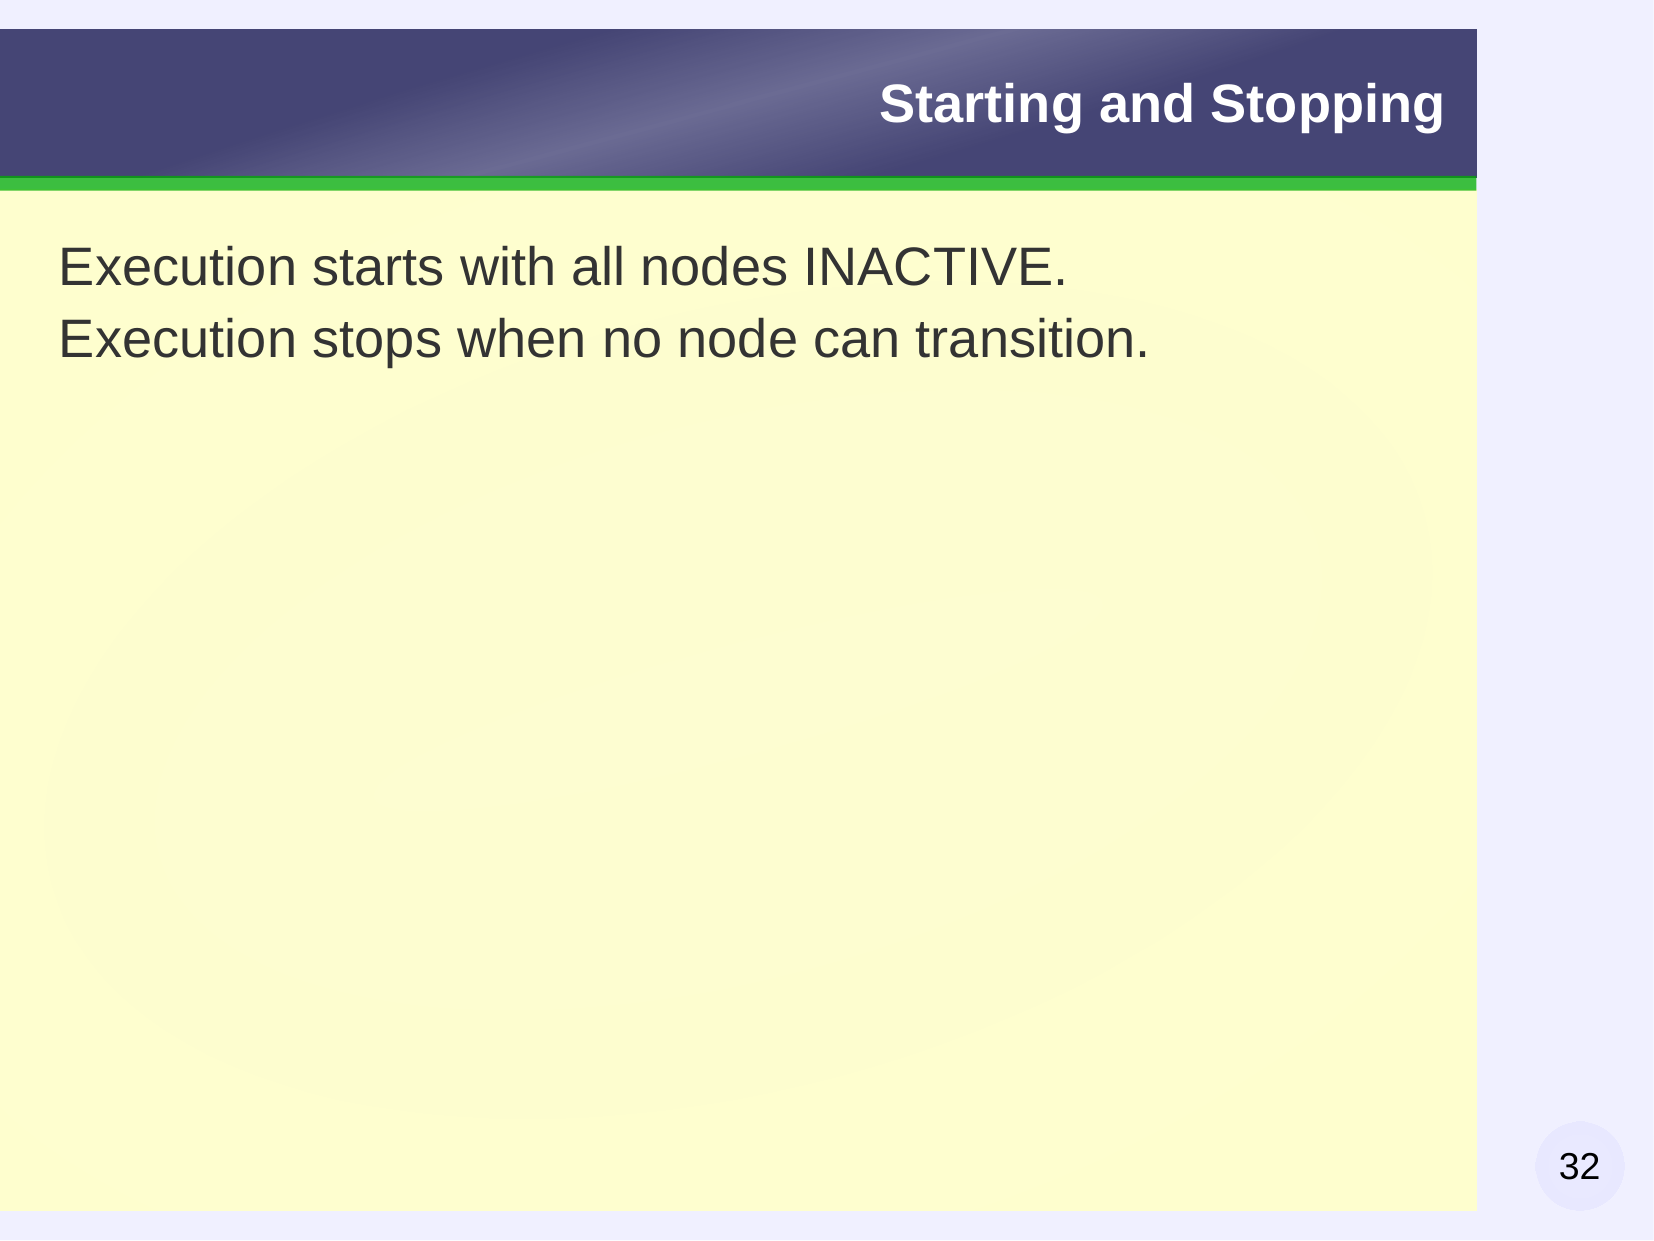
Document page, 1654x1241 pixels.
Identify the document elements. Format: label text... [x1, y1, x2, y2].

title Starting and Stopping [29, 59, 1447, 148]
list Execution starts with all nodes INACTIVE. Execution stops when no node can transition. [59, 236, 1418, 1182]
